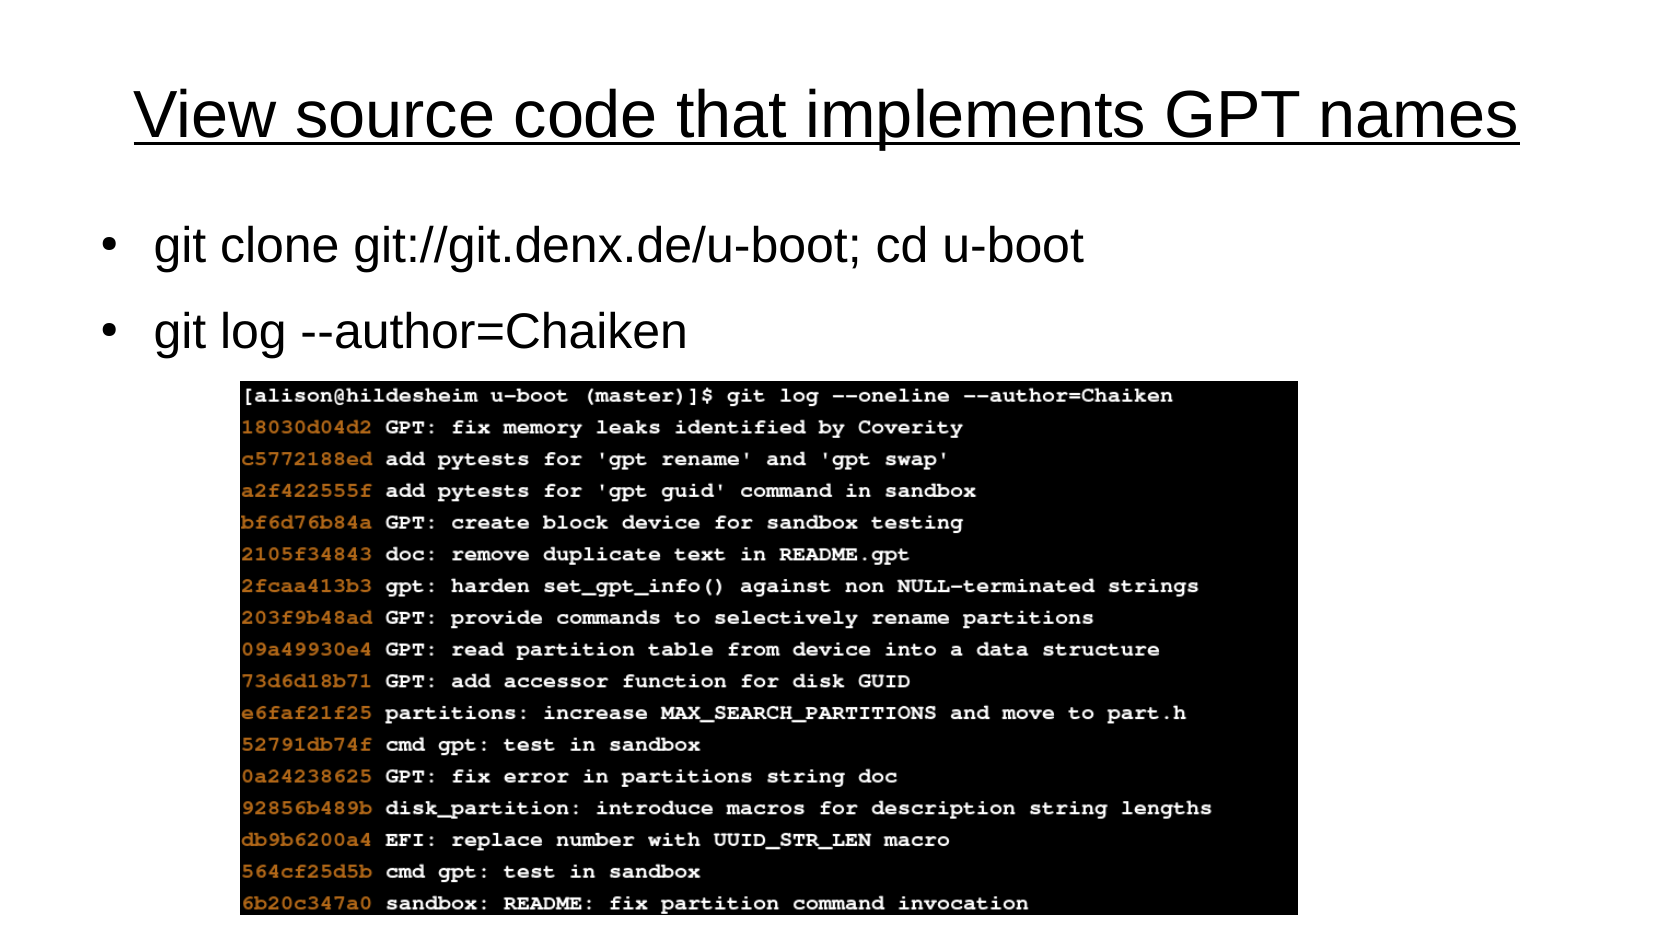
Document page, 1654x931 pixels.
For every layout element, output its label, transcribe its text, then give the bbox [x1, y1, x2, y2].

list git clone git://git.denx.de/u-boot; cd u-boot git log --author=Chaiken [82, 217, 1571, 758]
picture [240, 758, 1298, 916]
title View source code that implements GPT names [82, 37, 1571, 193]
